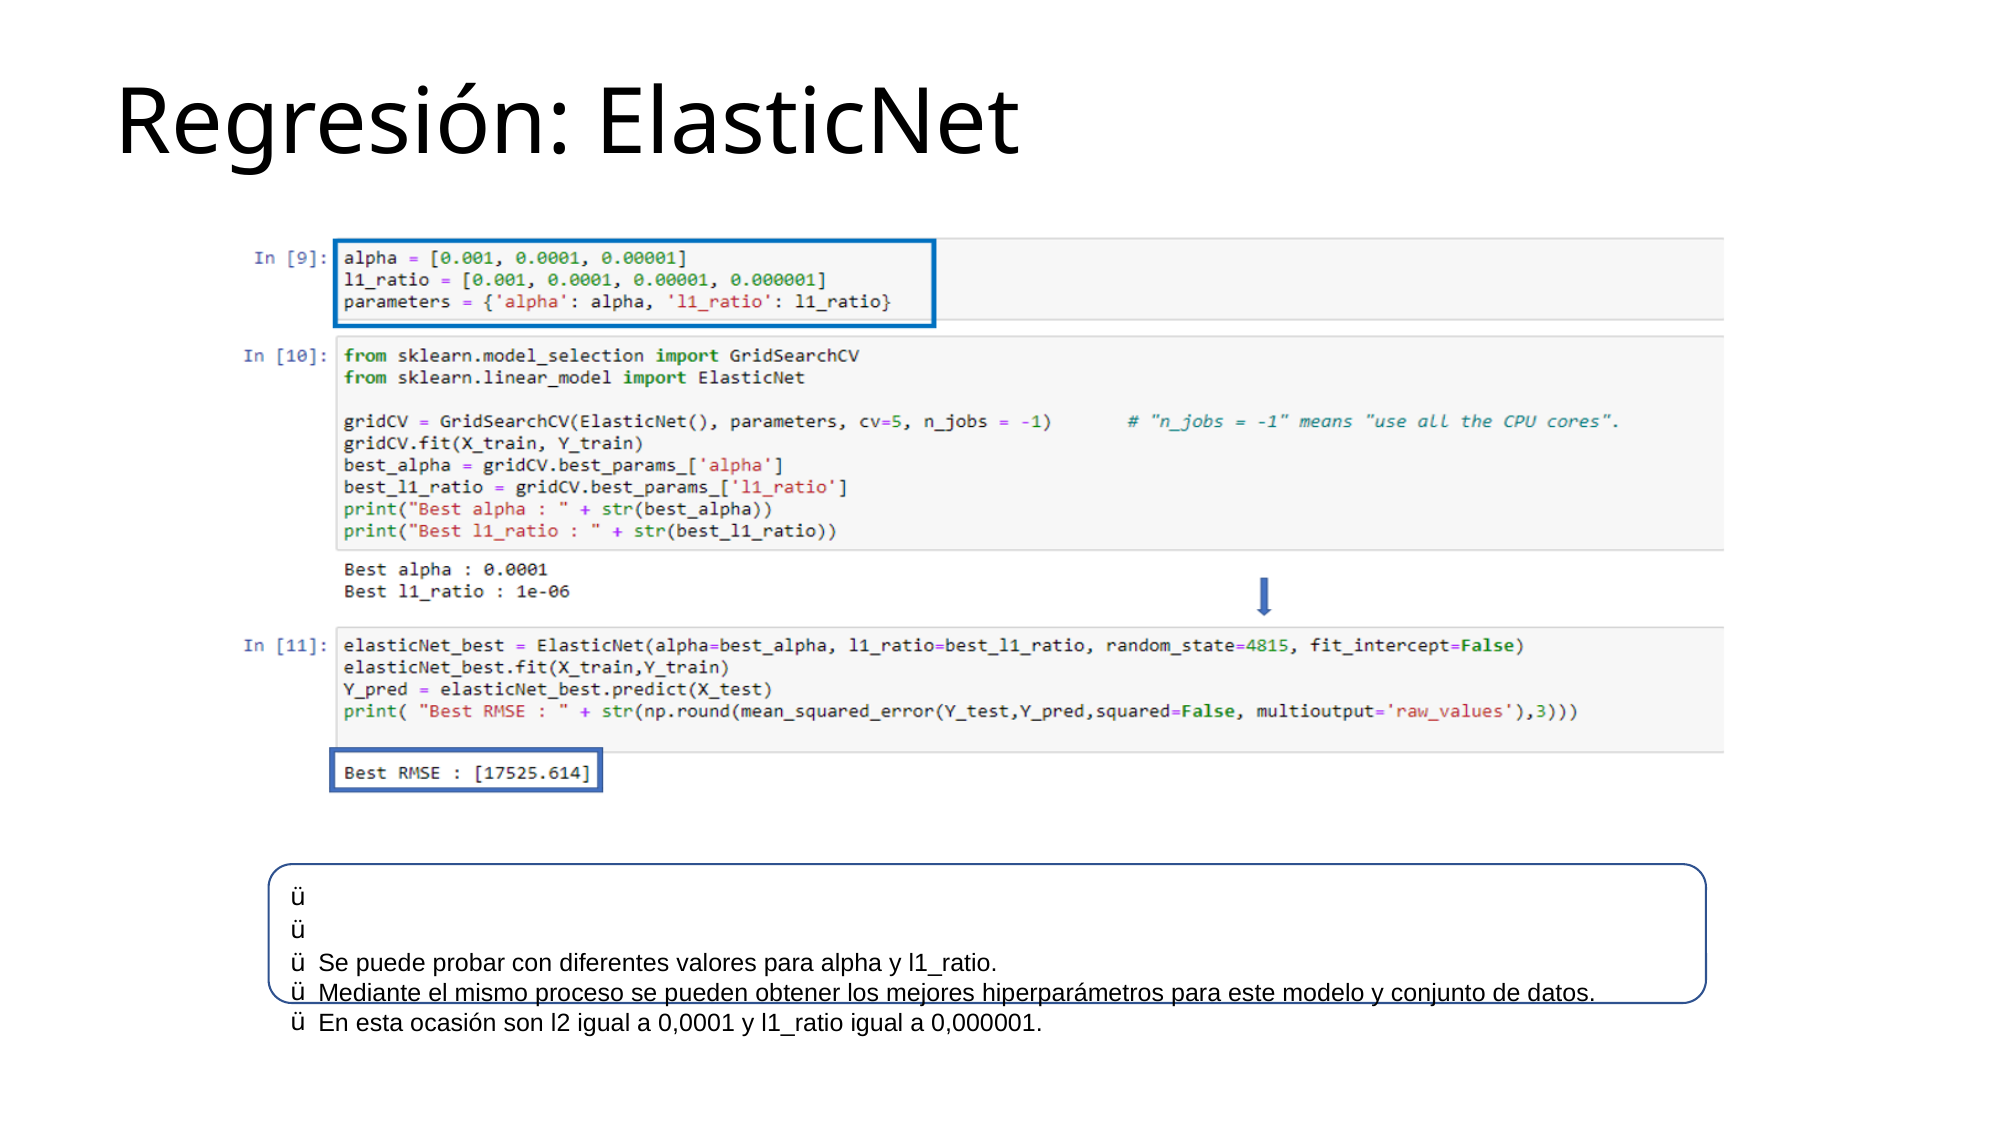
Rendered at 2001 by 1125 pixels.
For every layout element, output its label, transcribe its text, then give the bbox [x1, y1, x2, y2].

text_box Regresión: ElasticNet [99, 15, 1825, 233]
picture [228, 233, 1729, 804]
text_box Se puede probar con diferentes valores para alpha y l1_ratio. Mediante el mismo proceso se pueden obtener los mejores hiperparámetros para este modelo y conjunto de datos. En esta ocasión son l2 igual a 0,0001 y l1_ratio igual a 0,000001. [268, 864, 1706, 1003]
